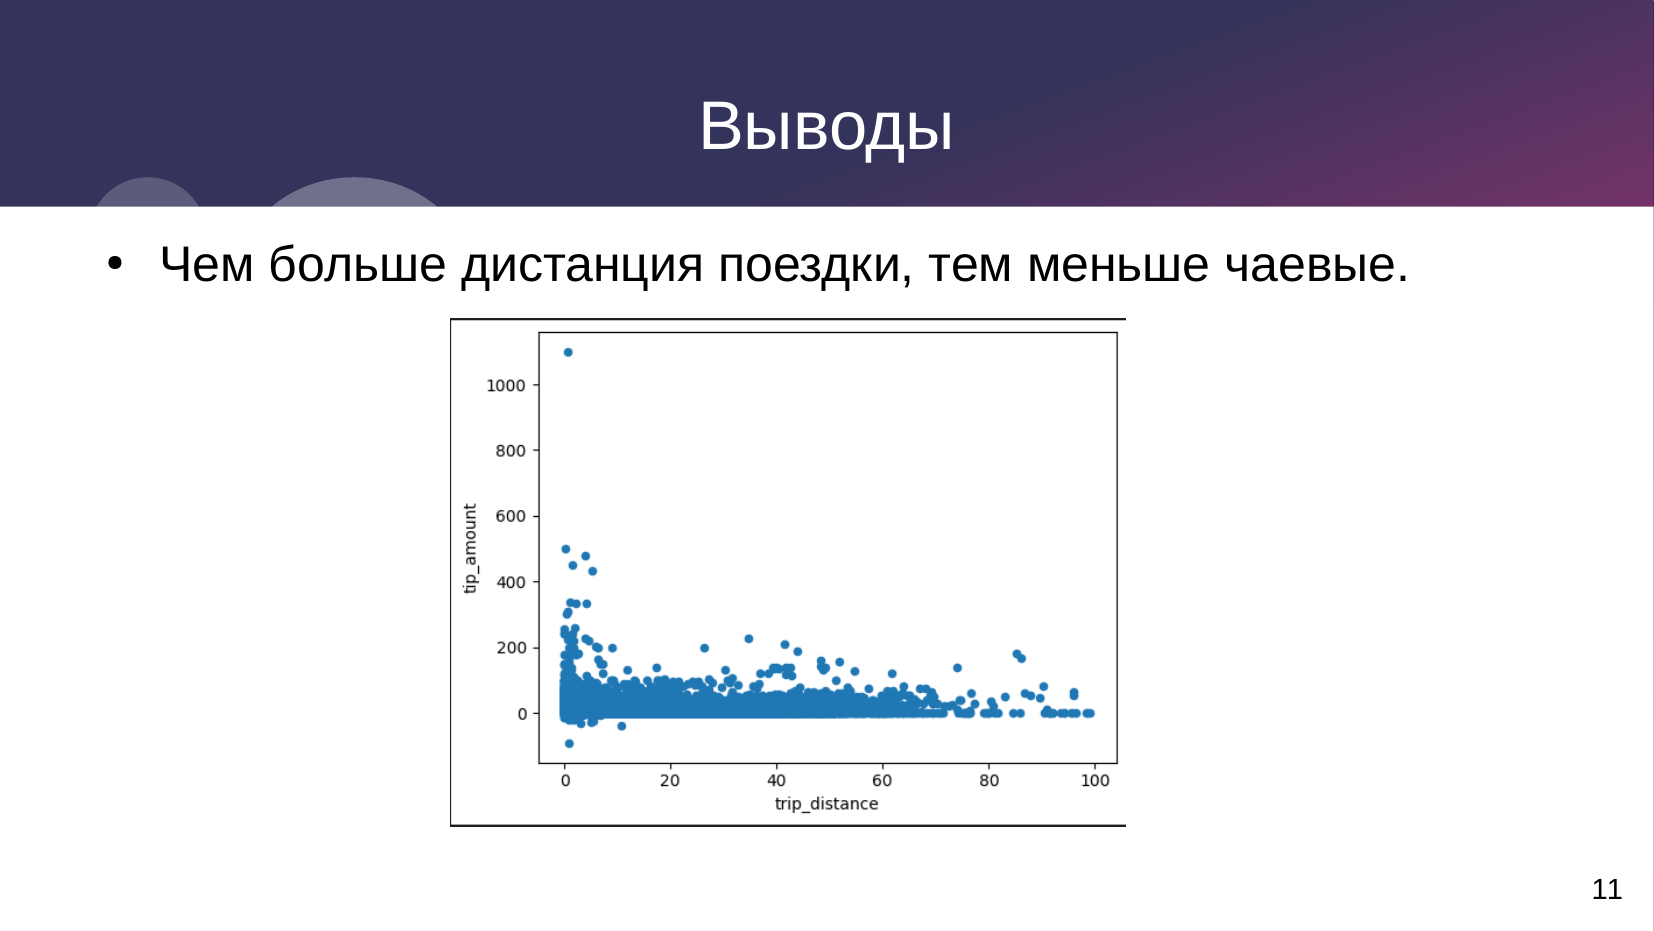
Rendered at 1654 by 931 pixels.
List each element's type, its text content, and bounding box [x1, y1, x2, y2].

title Выводы [88, 44, 1565, 207]
list Чем больше дистанция поездки, тем меньше чаевые. [88, 236, 1565, 827]
picture [450, 318, 1126, 827]
